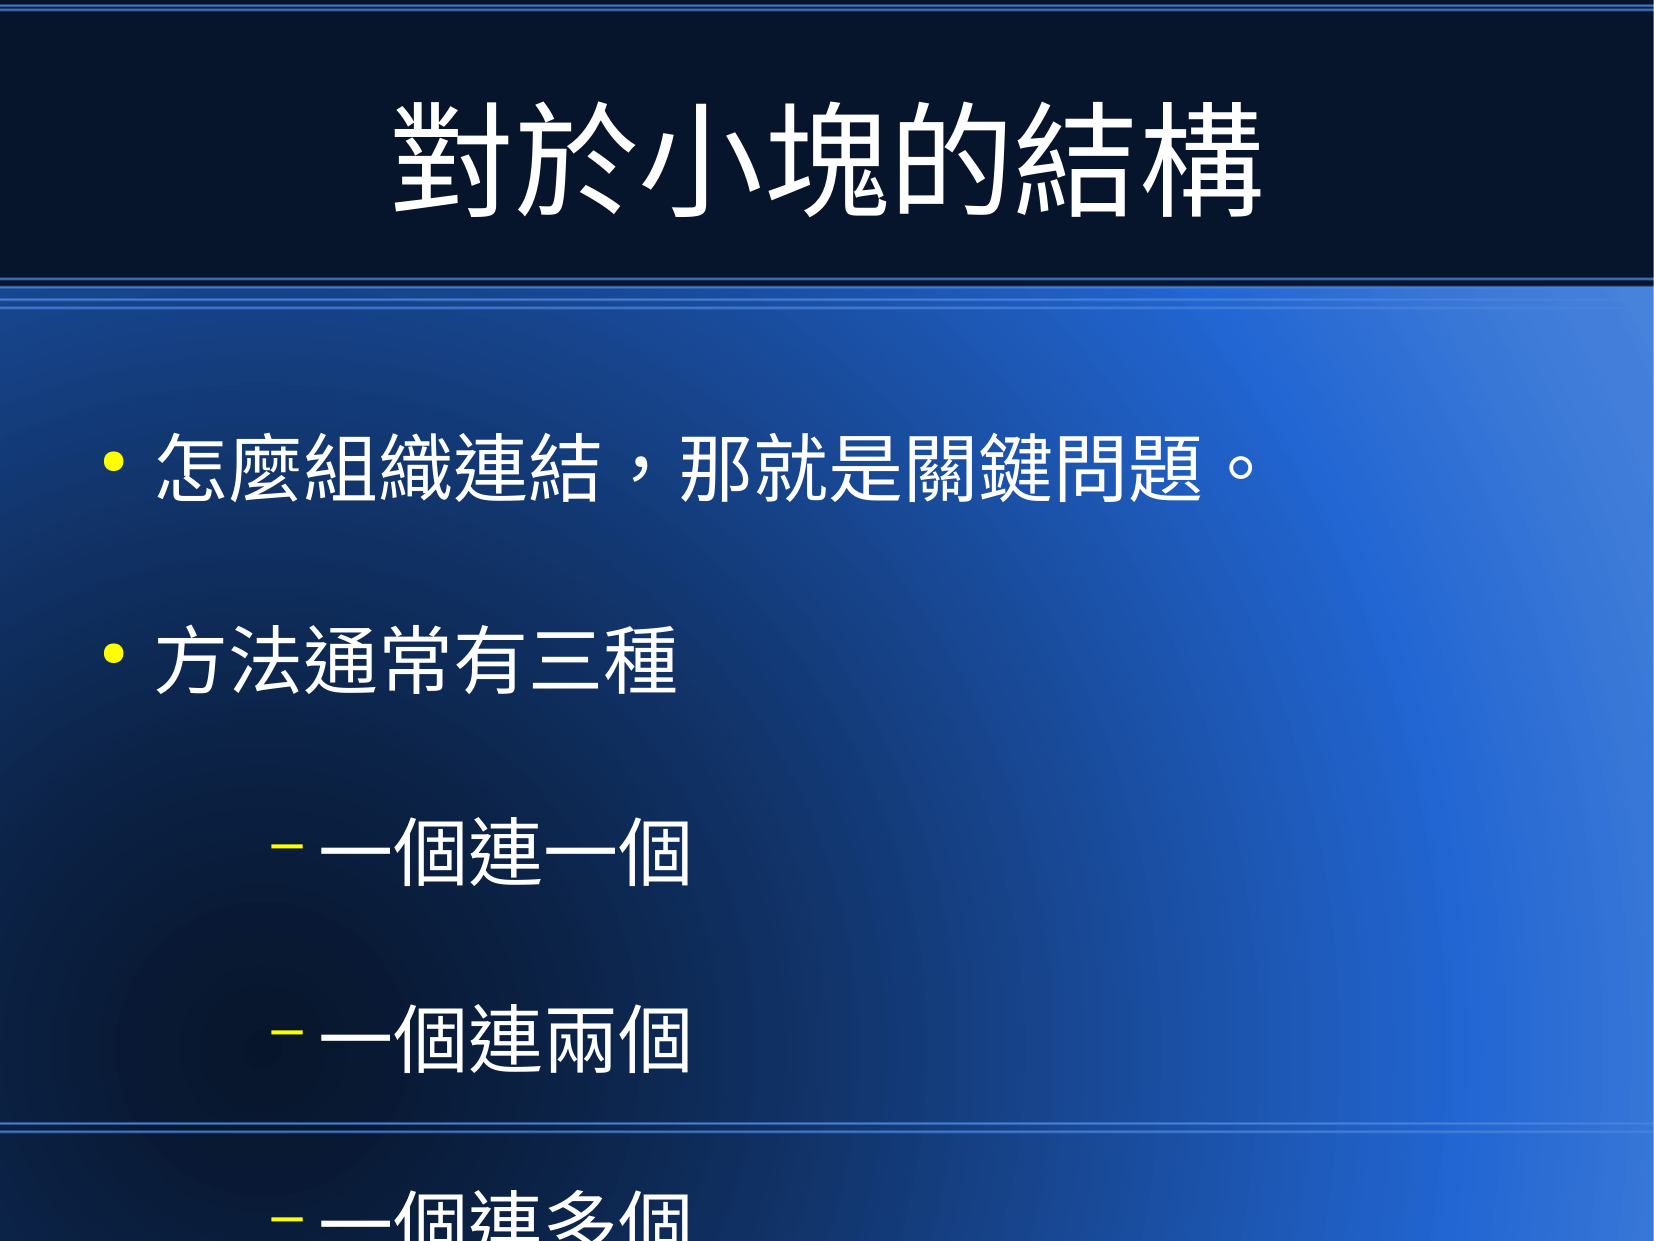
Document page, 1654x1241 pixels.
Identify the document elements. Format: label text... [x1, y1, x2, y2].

title 對於小塊的結構 [82, 49, 1571, 257]
picture [0, 0, 1654, 1241]
list 怎麼組織連結，那就是關鍵問題。 方法通常有三種 一個連一個 一個連兩個 一個連多個 [82, 355, 1571, 1241]
